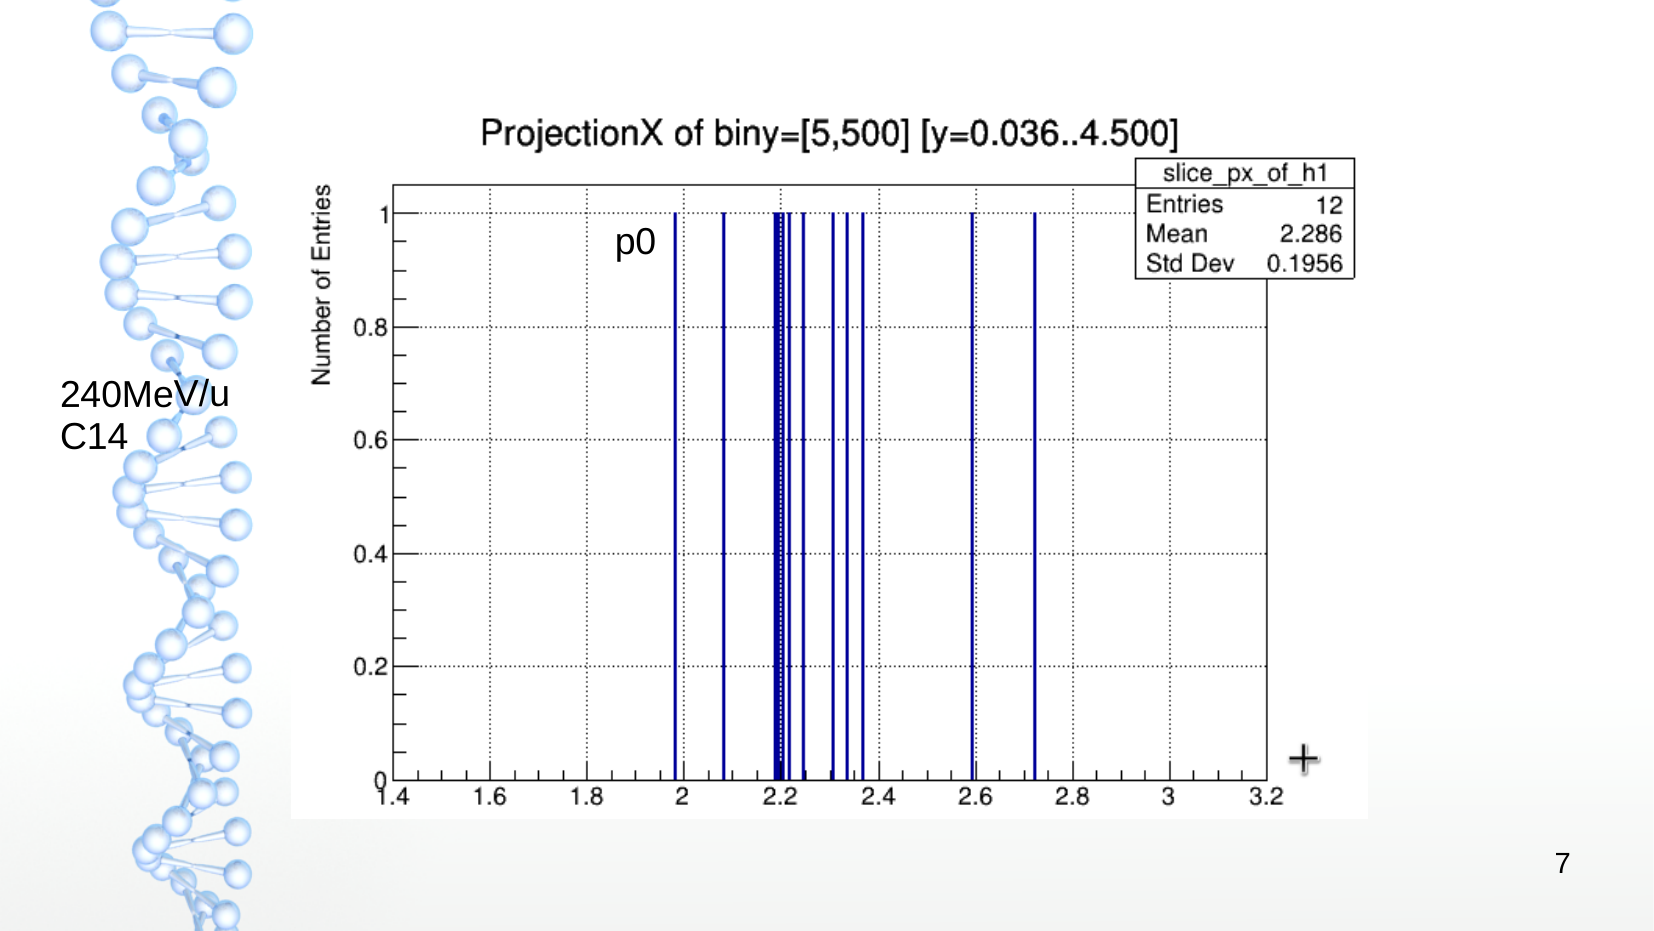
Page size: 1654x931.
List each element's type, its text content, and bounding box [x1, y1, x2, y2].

text_box p0 [600, 213, 691, 271]
picture [0, 0, 1654, 931]
text_box 240MeV/u C14 [45, 364, 285, 466]
